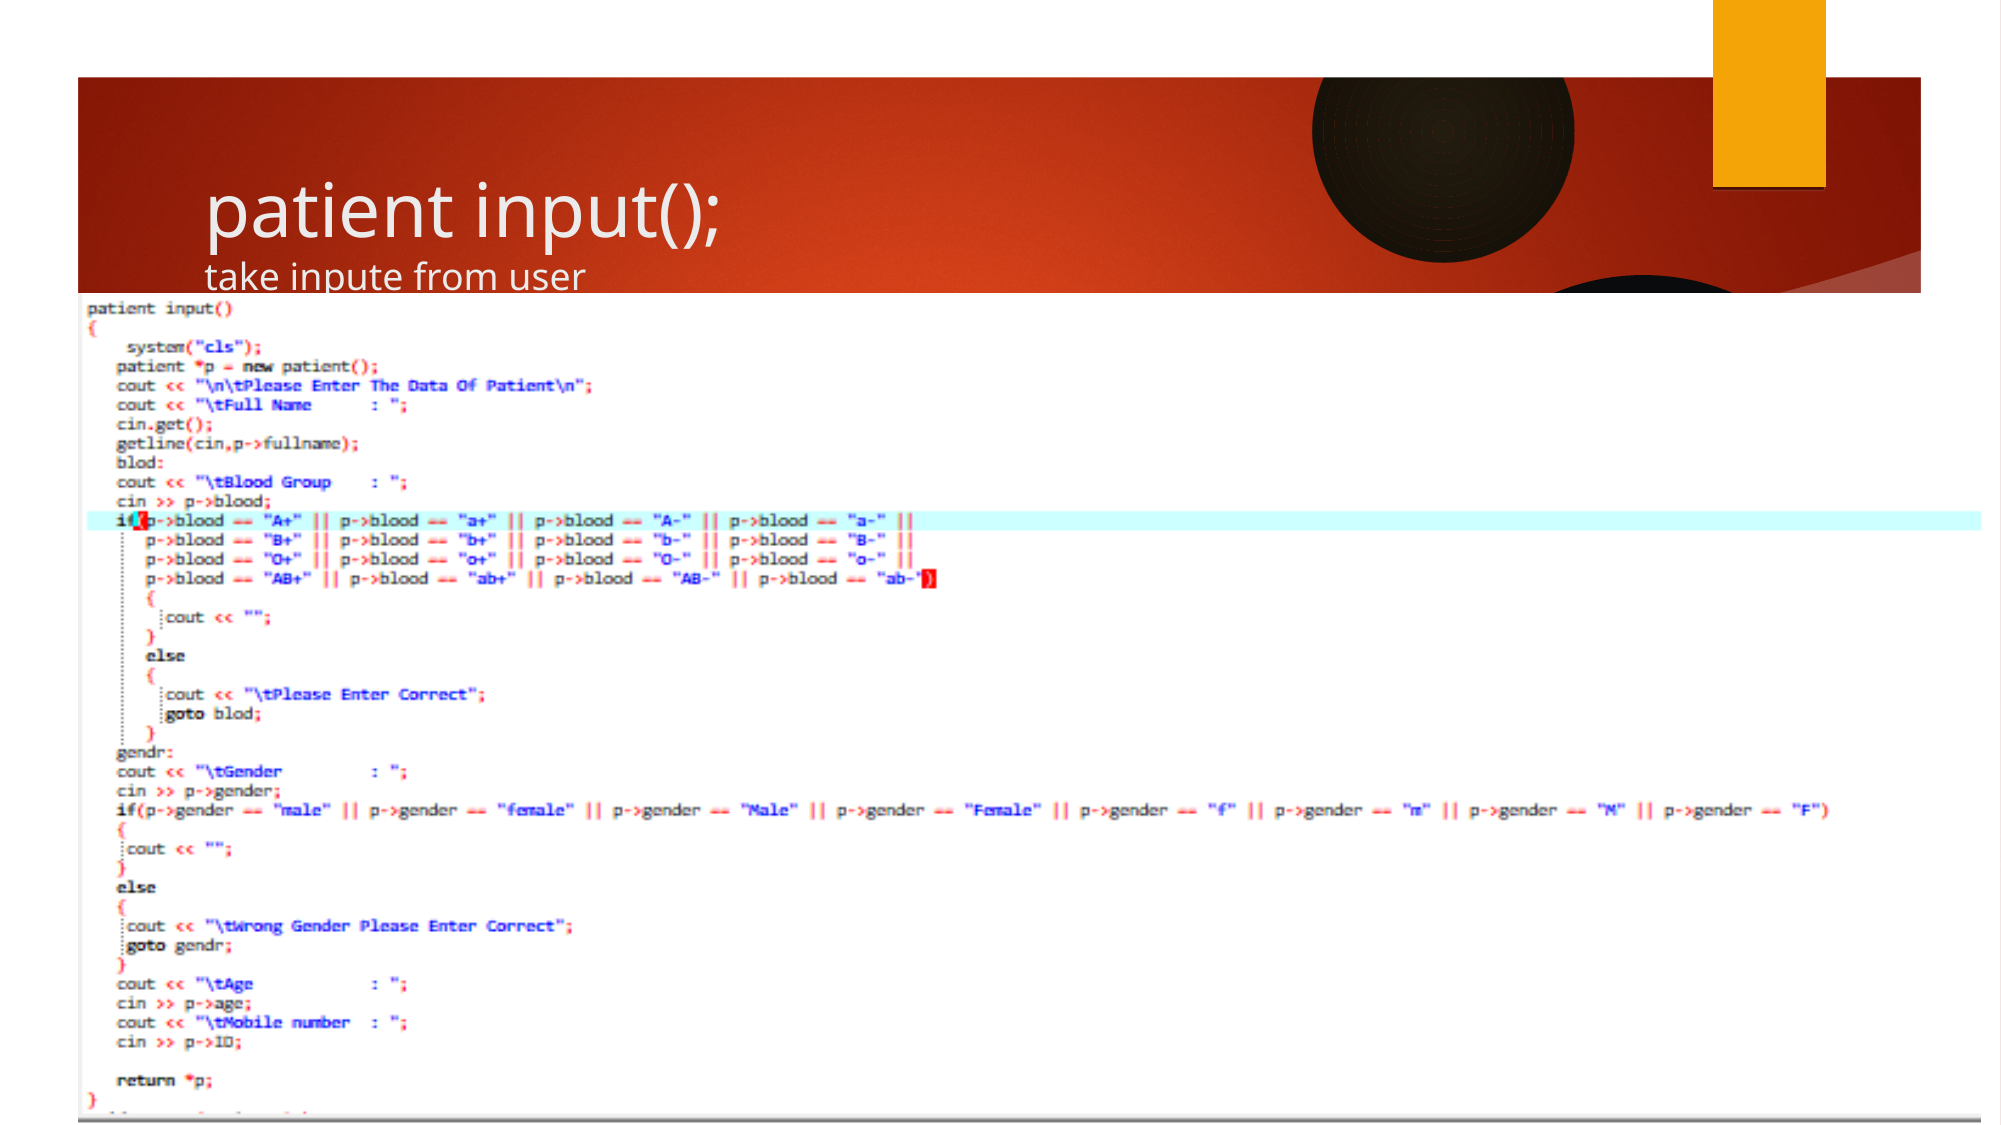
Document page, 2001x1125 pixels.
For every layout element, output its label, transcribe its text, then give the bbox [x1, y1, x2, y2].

title patient input(); take inpute from user [189, 155, 1627, 276]
picture [78, 293, 1981, 1125]
